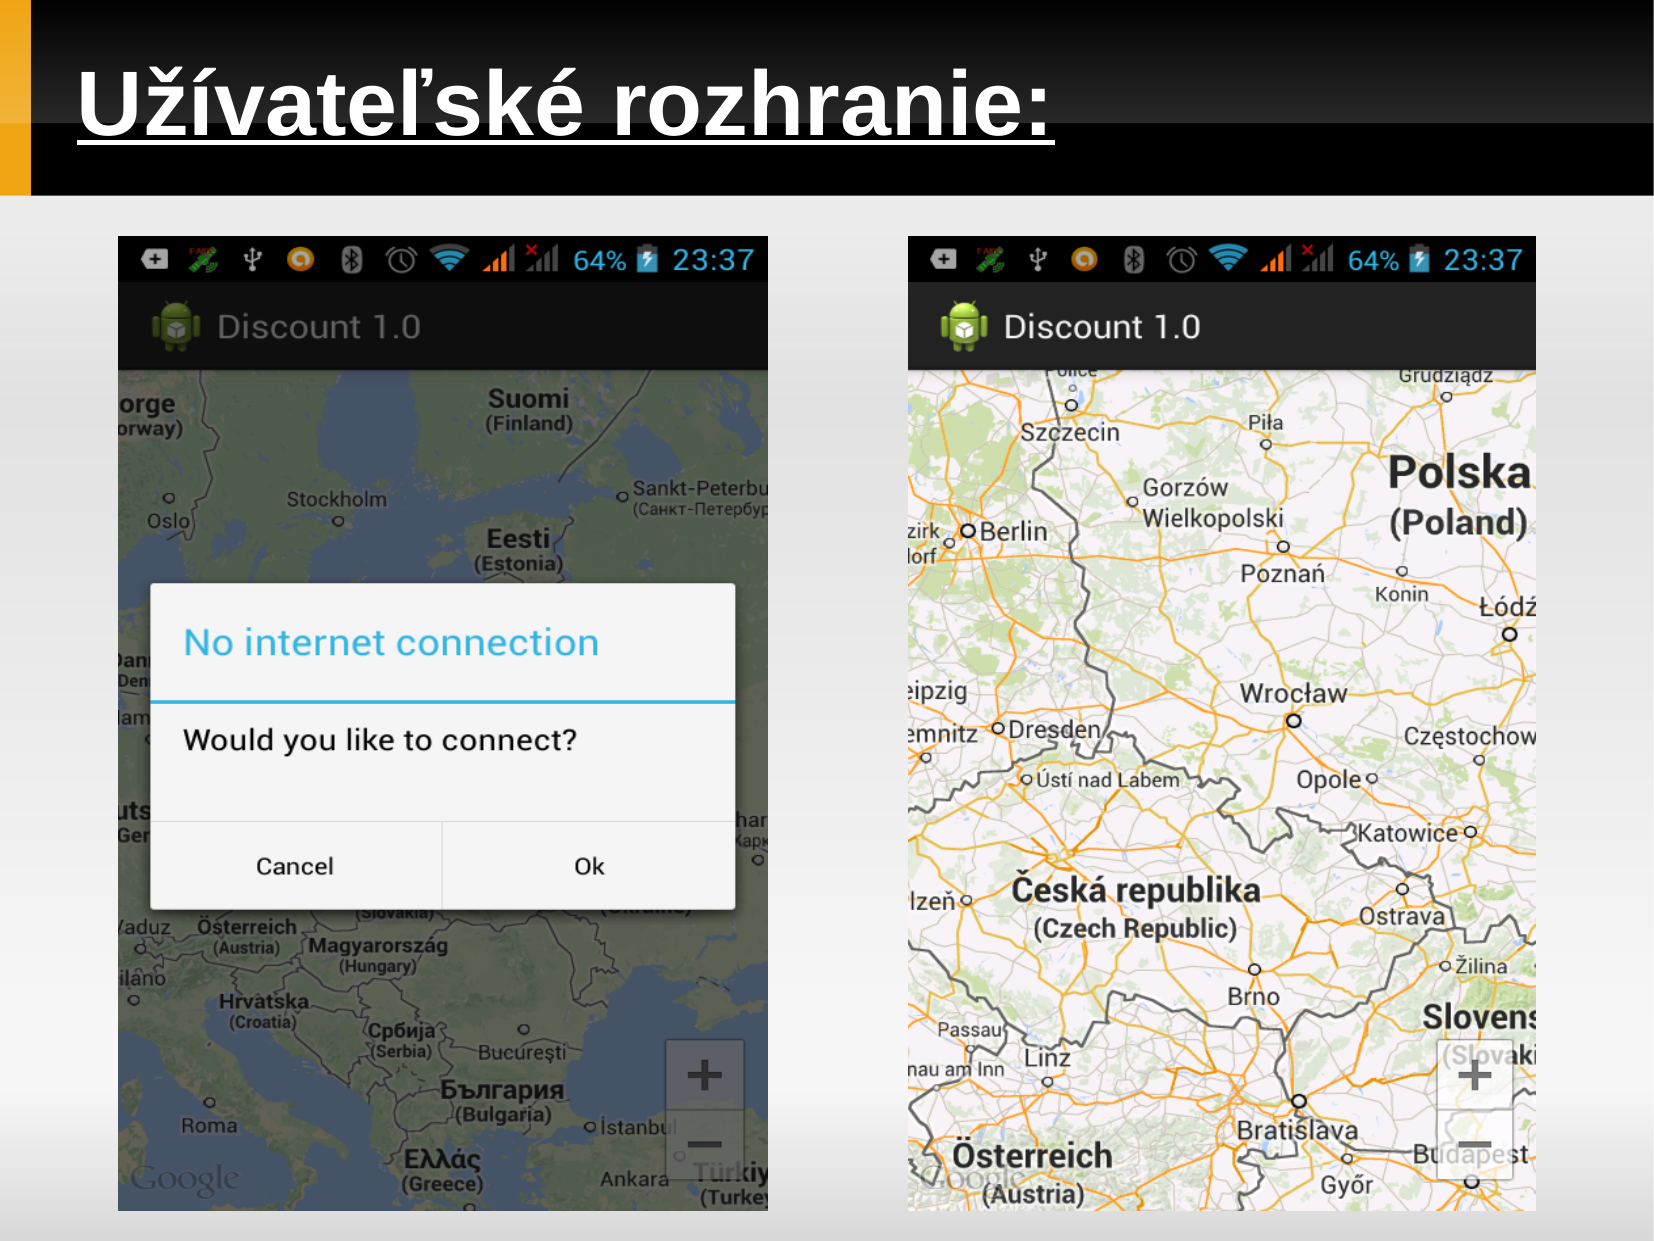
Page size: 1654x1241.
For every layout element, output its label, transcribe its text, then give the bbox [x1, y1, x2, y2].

title Užívateľské rozhranie: [76, 0, 1565, 208]
picture [0, 0, 1654, 1241]
